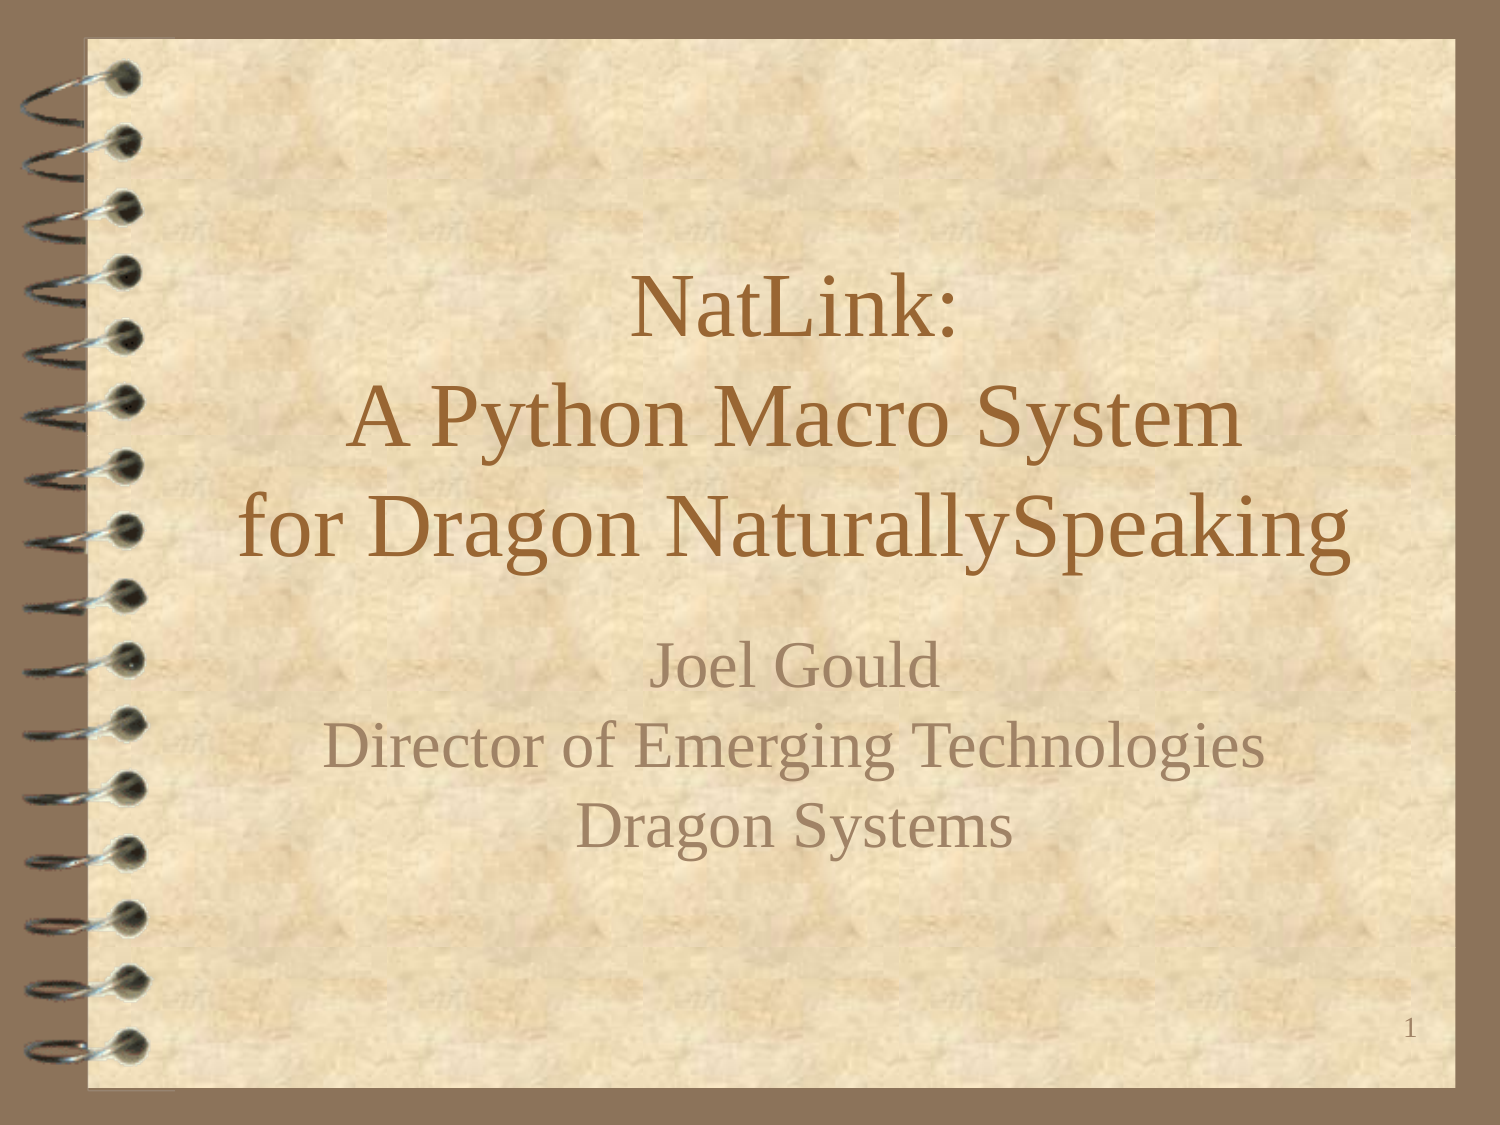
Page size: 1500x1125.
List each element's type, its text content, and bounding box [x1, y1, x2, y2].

title NatLink: A Python Macro System for Dragon NaturallySpeaking [157, 315, 1433, 504]
subtitle Joel Gould Director of Emerging Technologies Dragon Systems [270, 613, 1321, 901]
picture [0, 0, 1456, 1125]
